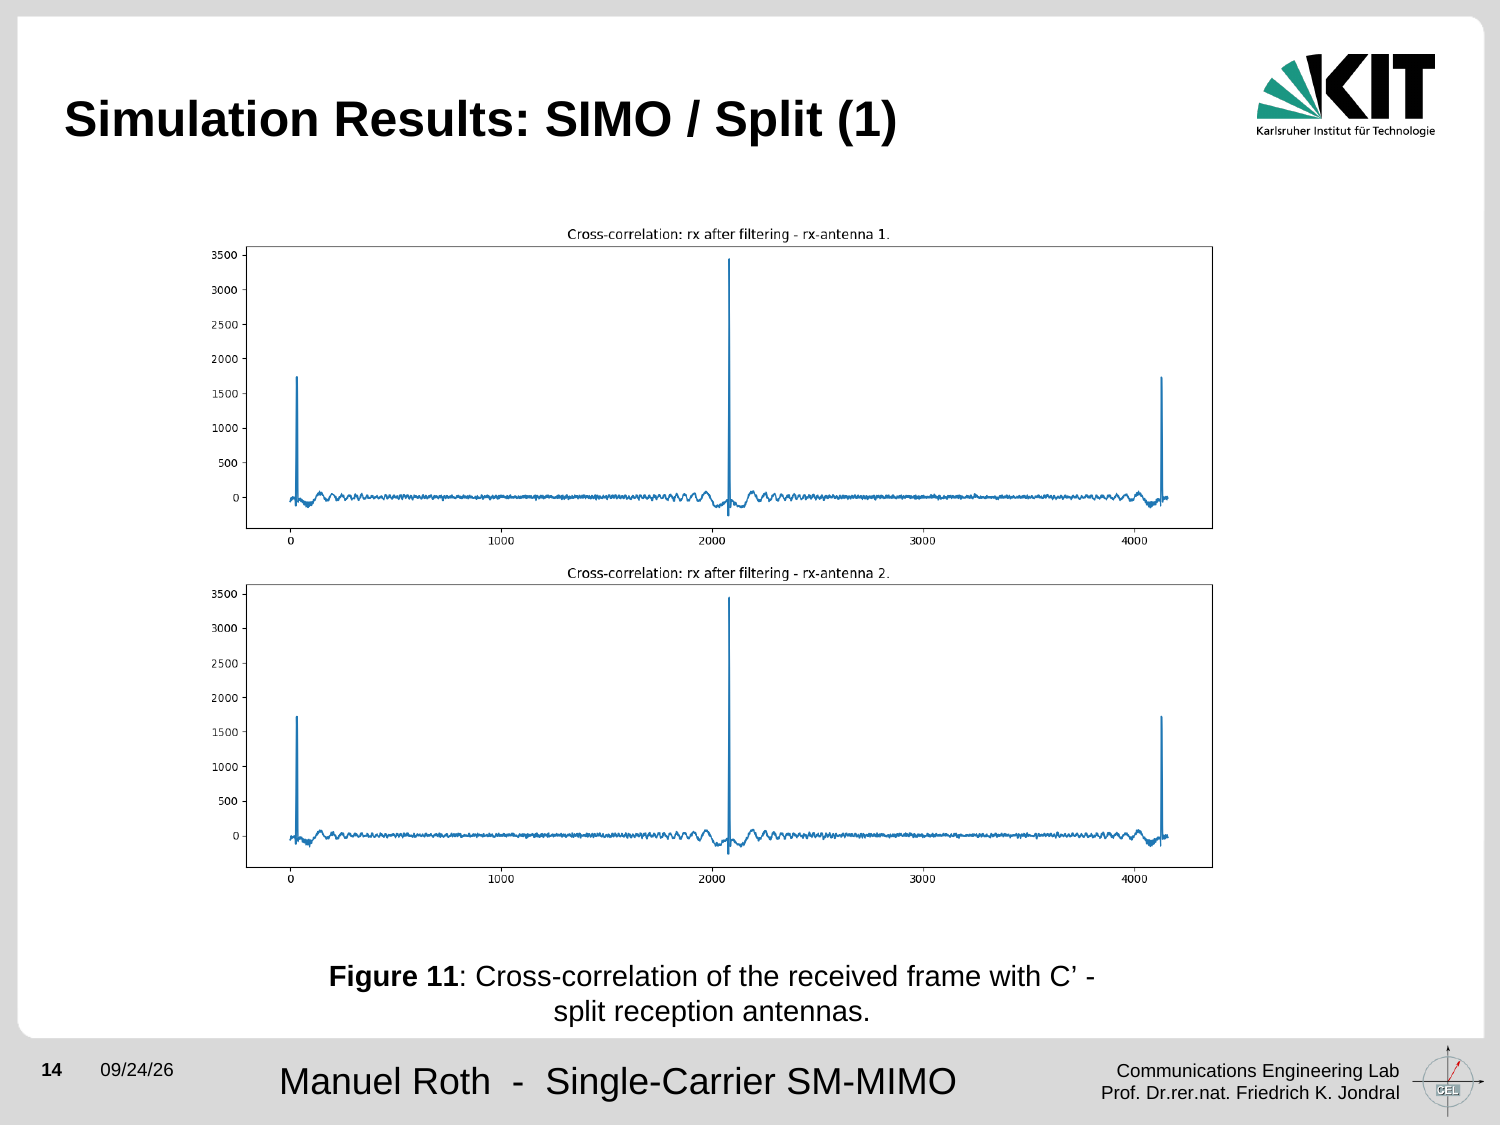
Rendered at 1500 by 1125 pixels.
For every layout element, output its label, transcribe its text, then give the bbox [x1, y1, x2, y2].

title Simulation Results: SIMO / Split (1) [64, 54, 1198, 147]
picture [0, 0, 1500, 1125]
text_box Figure 11: Cross-correlation of the received frame with C’ - split reception antennas. [300, 955, 1126, 1036]
